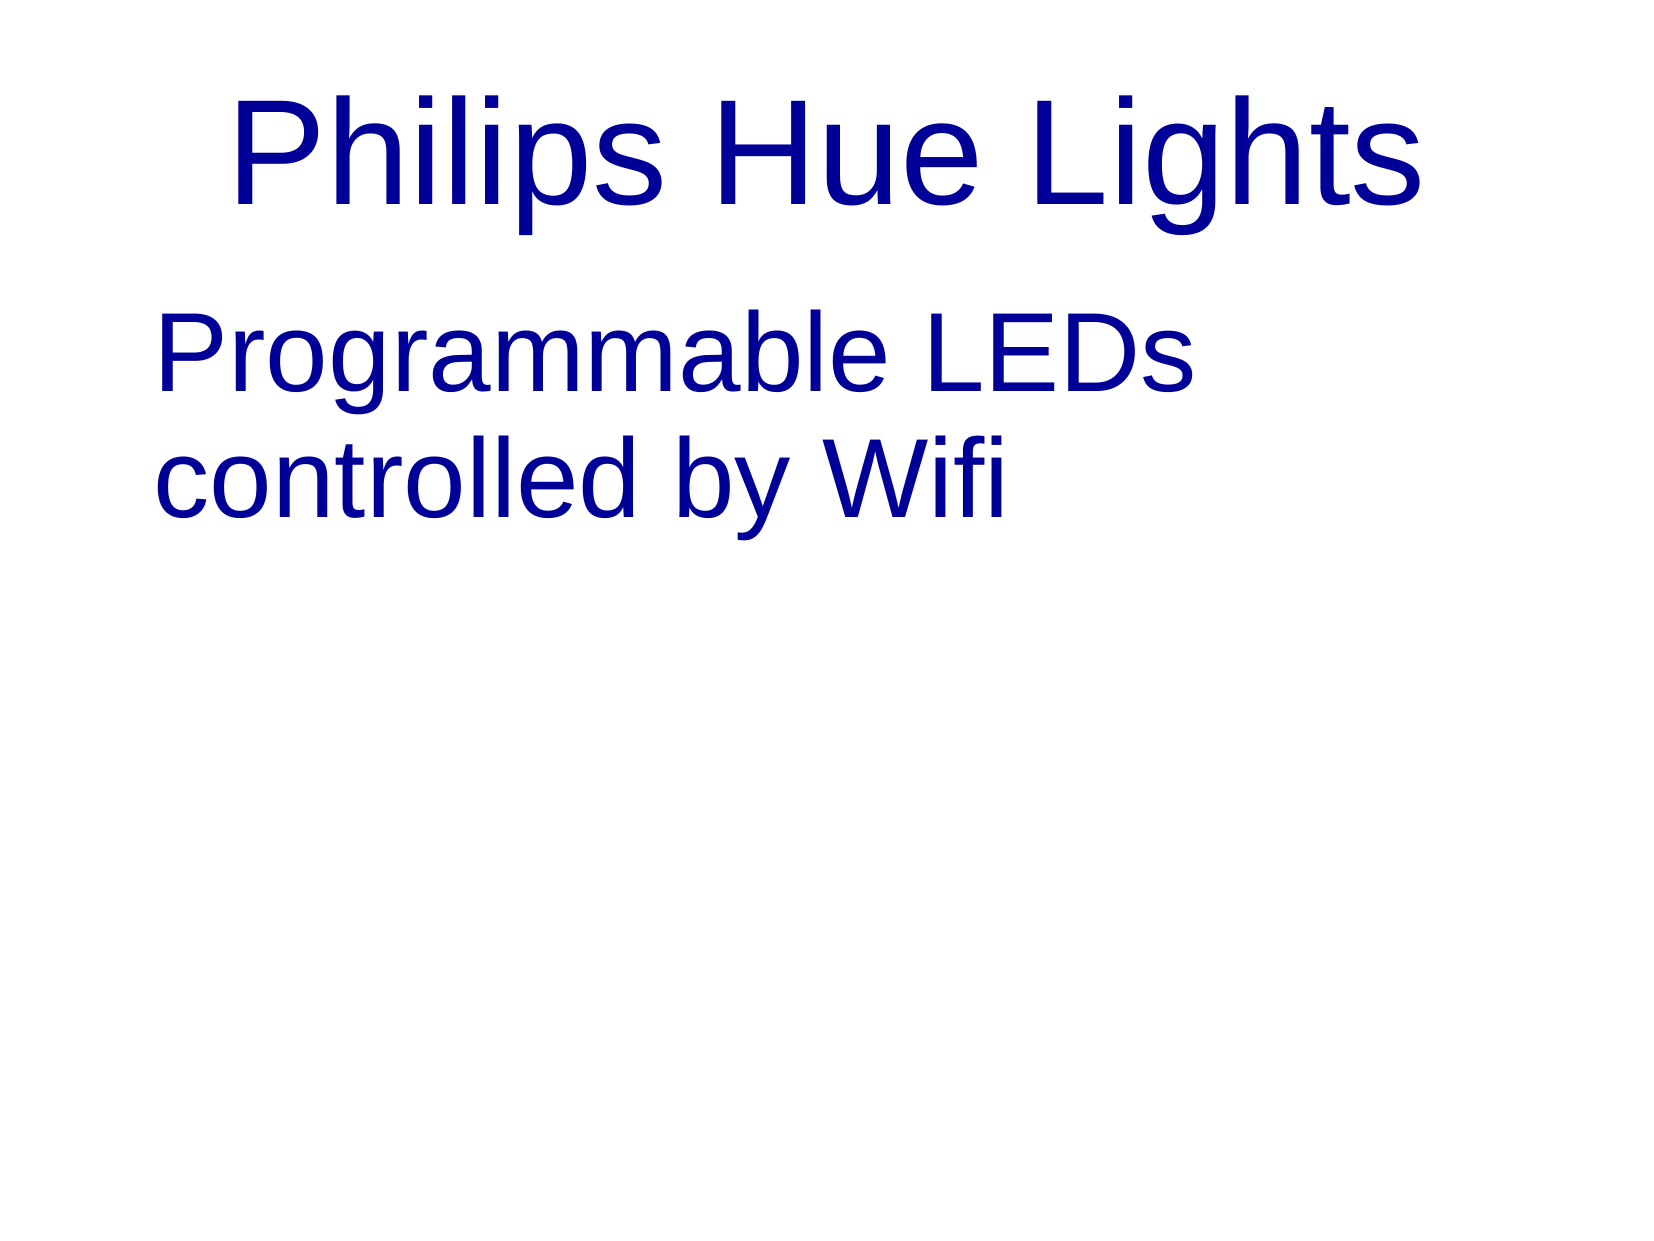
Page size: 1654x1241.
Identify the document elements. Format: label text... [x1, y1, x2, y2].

list Programmable LEDs controlled by Wifi [82, 290, 1571, 1010]
title Philips Hue Lights [82, 49, 1571, 257]
